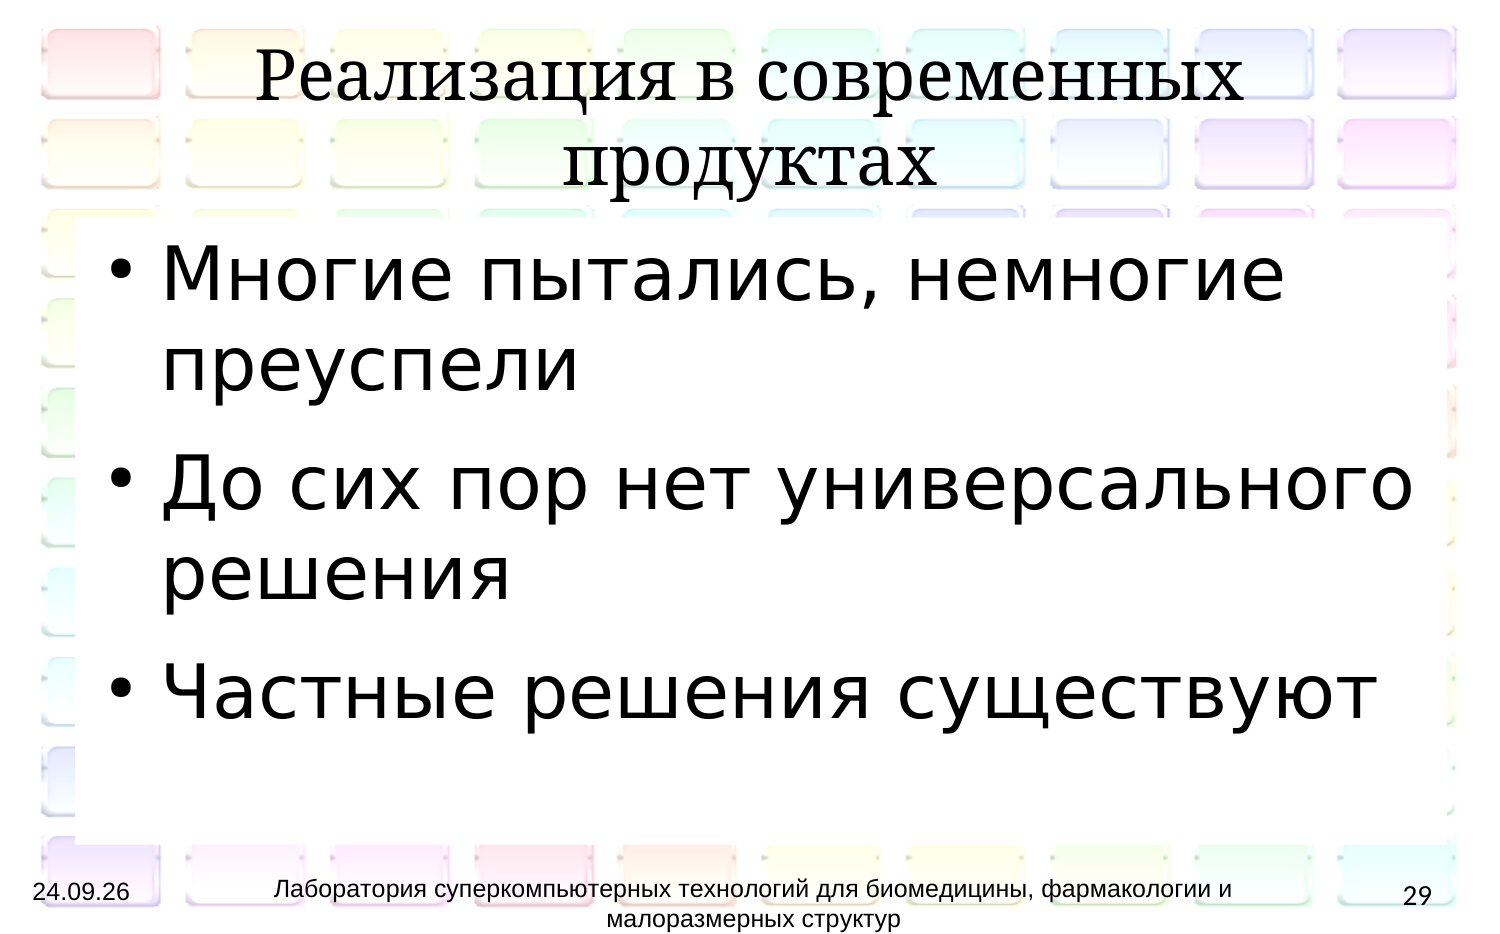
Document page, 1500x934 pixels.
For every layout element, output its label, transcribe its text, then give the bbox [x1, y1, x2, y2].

text_box Лаборатория суперкомпьютерных технологий для биомедицины, фармакологии и малоразмерных структур [171, 864, 1338, 915]
title Реализация в современных продуктах [75, 37, 1426, 193]
picture [0, 0, 1500, 934]
list Многие пытались, немногие преуспели До сих пор нет универсального решения Частные решения существуют [75, 217, 1447, 845]
text_box 14.04.14 [17, 868, 184, 918]
text_box <номер> [1387, 868, 1473, 918]
